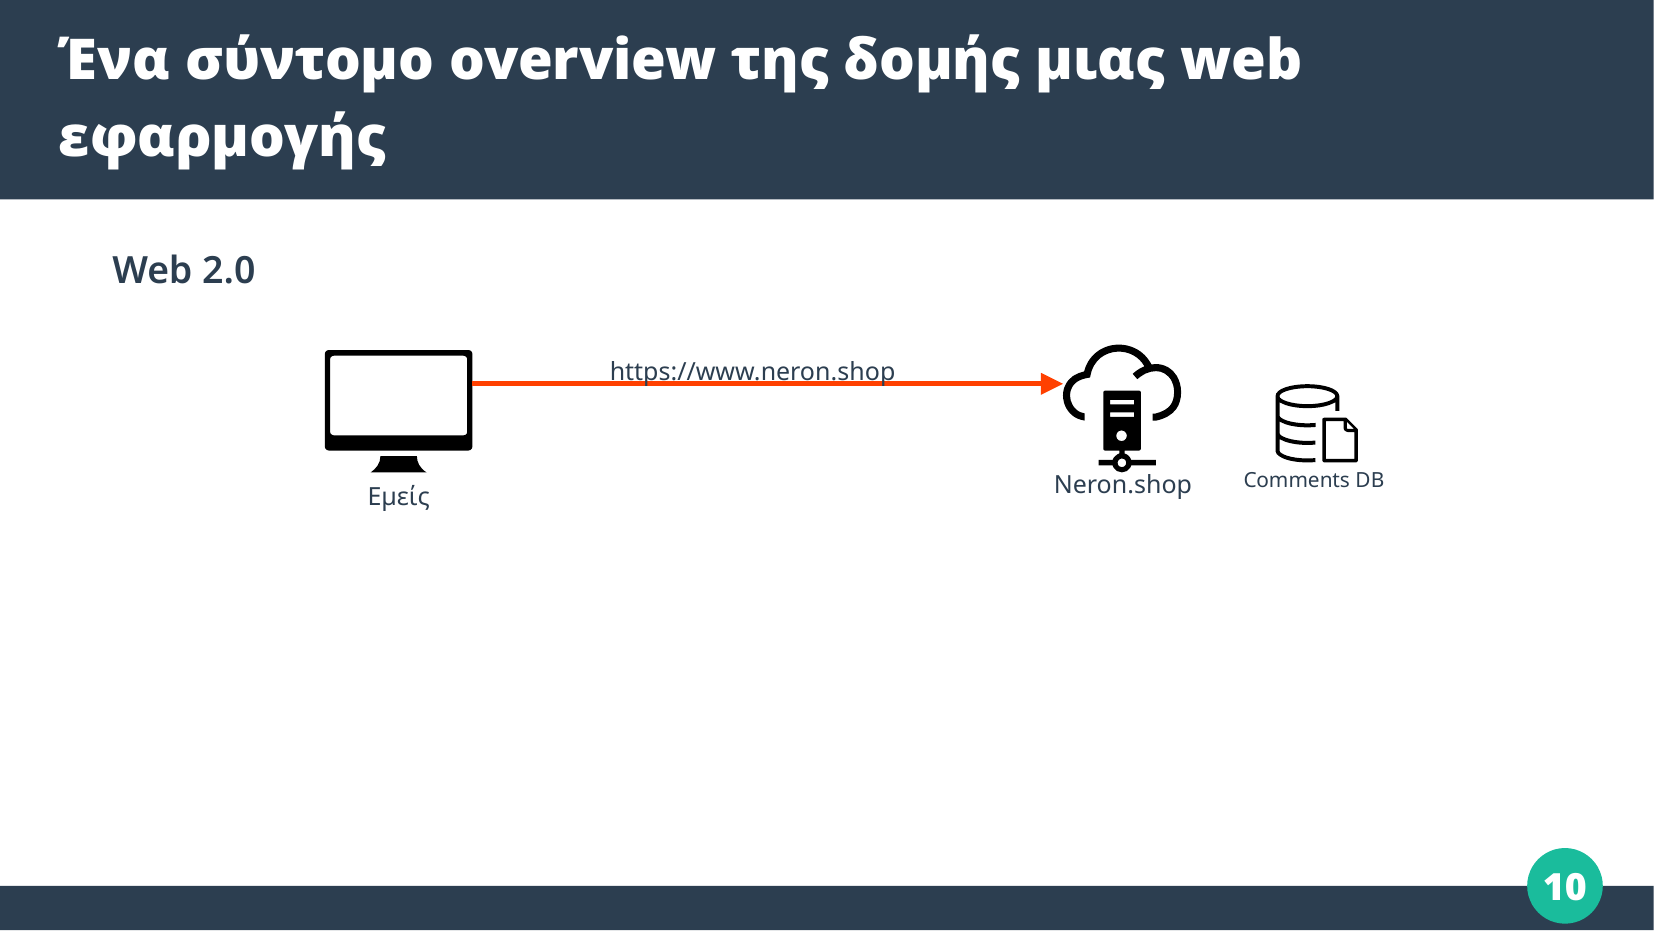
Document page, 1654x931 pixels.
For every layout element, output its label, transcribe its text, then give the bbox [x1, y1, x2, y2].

text_box Comments DB [1062, 455, 1565, 502]
picture [324, 350, 473, 472]
picture [1275, 383, 1359, 455]
text_box Εμείς [147, 472, 650, 519]
title Ένα σύντομο overview της δομής μιας web εφαρμογής [59, 37, 1595, 156]
list Web 2.0 [59, 243, 1595, 296]
text_box https://www.neron.shop [501, 347, 1004, 394]
picture [1062, 344, 1182, 455]
text_box Neron.shop [872, 460, 1375, 508]
